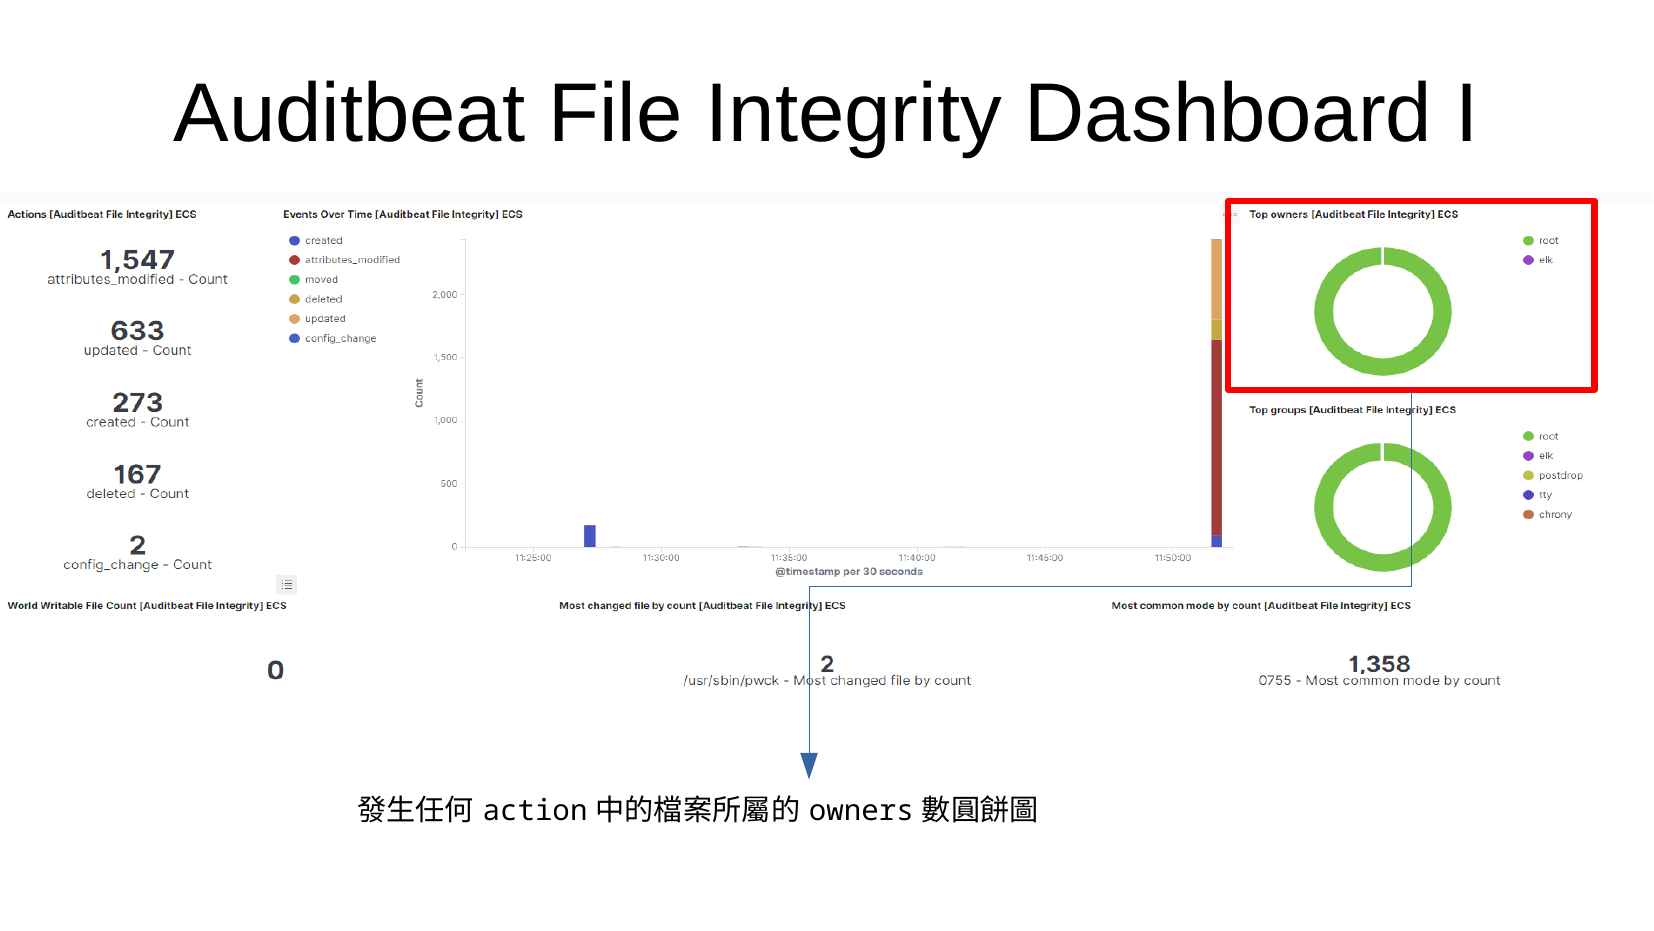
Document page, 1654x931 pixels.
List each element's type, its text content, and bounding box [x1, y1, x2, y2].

picture [1, 192, 1654, 709]
text_box Auditbeat File Integrity Dashboard I [85, 59, 1568, 192]
picture [1231, 204, 1591, 387]
text_box 發生任何action中的檔案所屬的owners數圓餅圖 [342, 779, 1276, 839]
